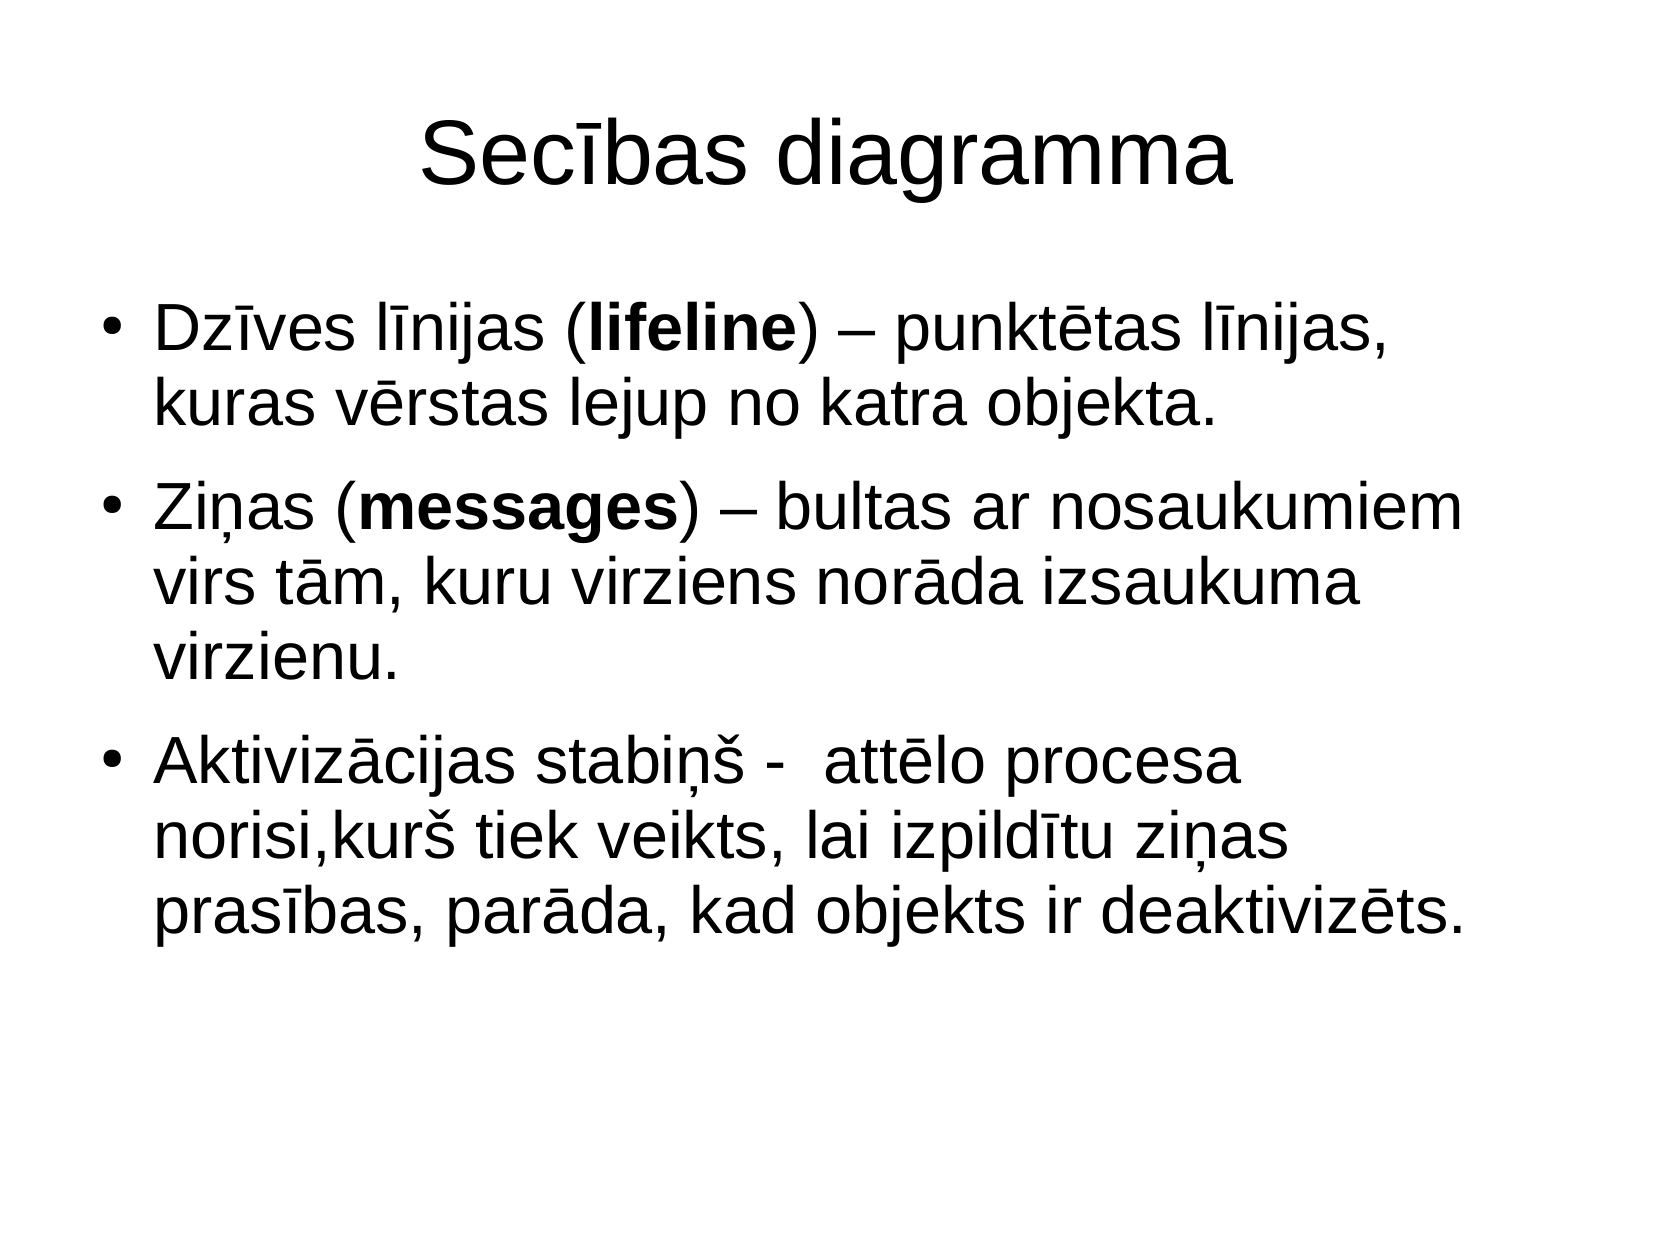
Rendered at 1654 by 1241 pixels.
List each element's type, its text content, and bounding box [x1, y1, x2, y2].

title Secības diagramma [82, 49, 1571, 257]
list Dzīves līnijas (lifeline) – punktētas līnijas, kuras vērstas lejup no katra objekta. Ziņas (messages) – bultas ar nosaukumiem virs tām, kuru virziens norāda izsaukuma virzienu. Aktivizācijas stabiņš - attēlo procesa norisi,kurš tiek veikts, lai izpildītu ziņas prasības, parāda, kad objekts ir deaktivizēts. [82, 290, 1538, 1010]
